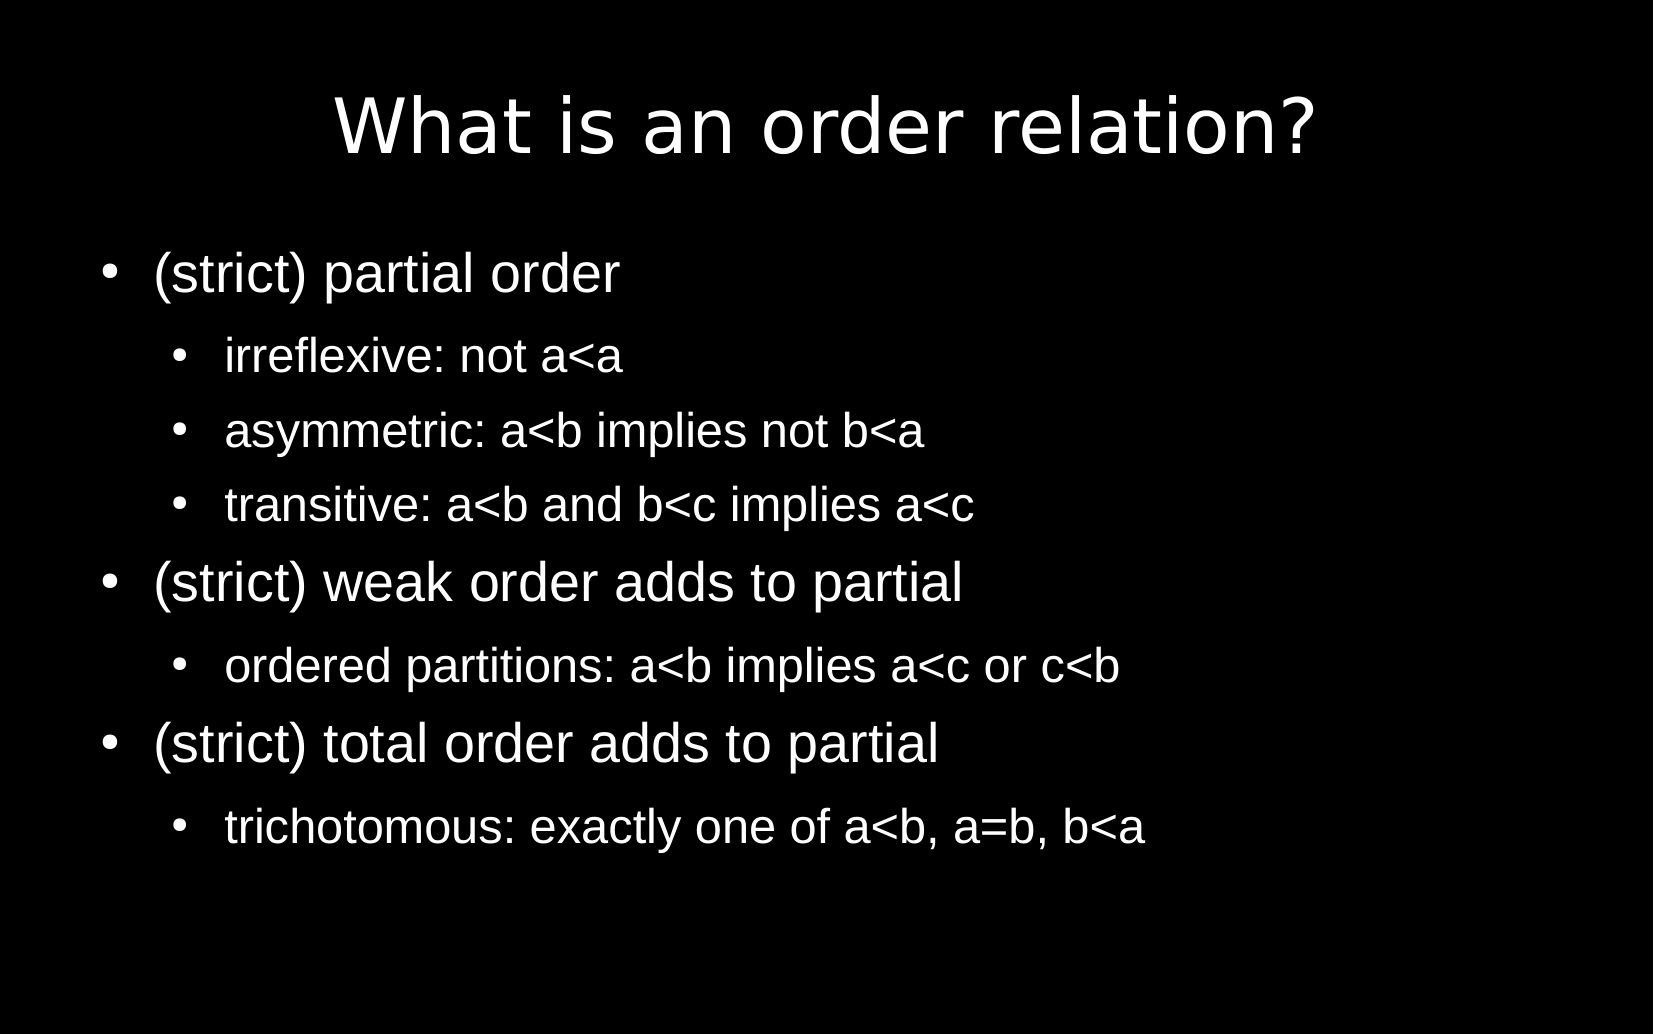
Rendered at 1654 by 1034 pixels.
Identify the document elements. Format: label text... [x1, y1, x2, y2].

title What is an order relation? [82, 41, 1571, 214]
list (strict) partial order irreflexive: not a<a asymmetric: a<b implies not b<a transitive: a<b and b<c implies a<c (strict) weak order adds to partial ordered partitions: a<b implies a<c or c<b (strict) total order adds to partial trichotomous: exactly one of a<b, a=b, b<a [82, 241, 1571, 852]
